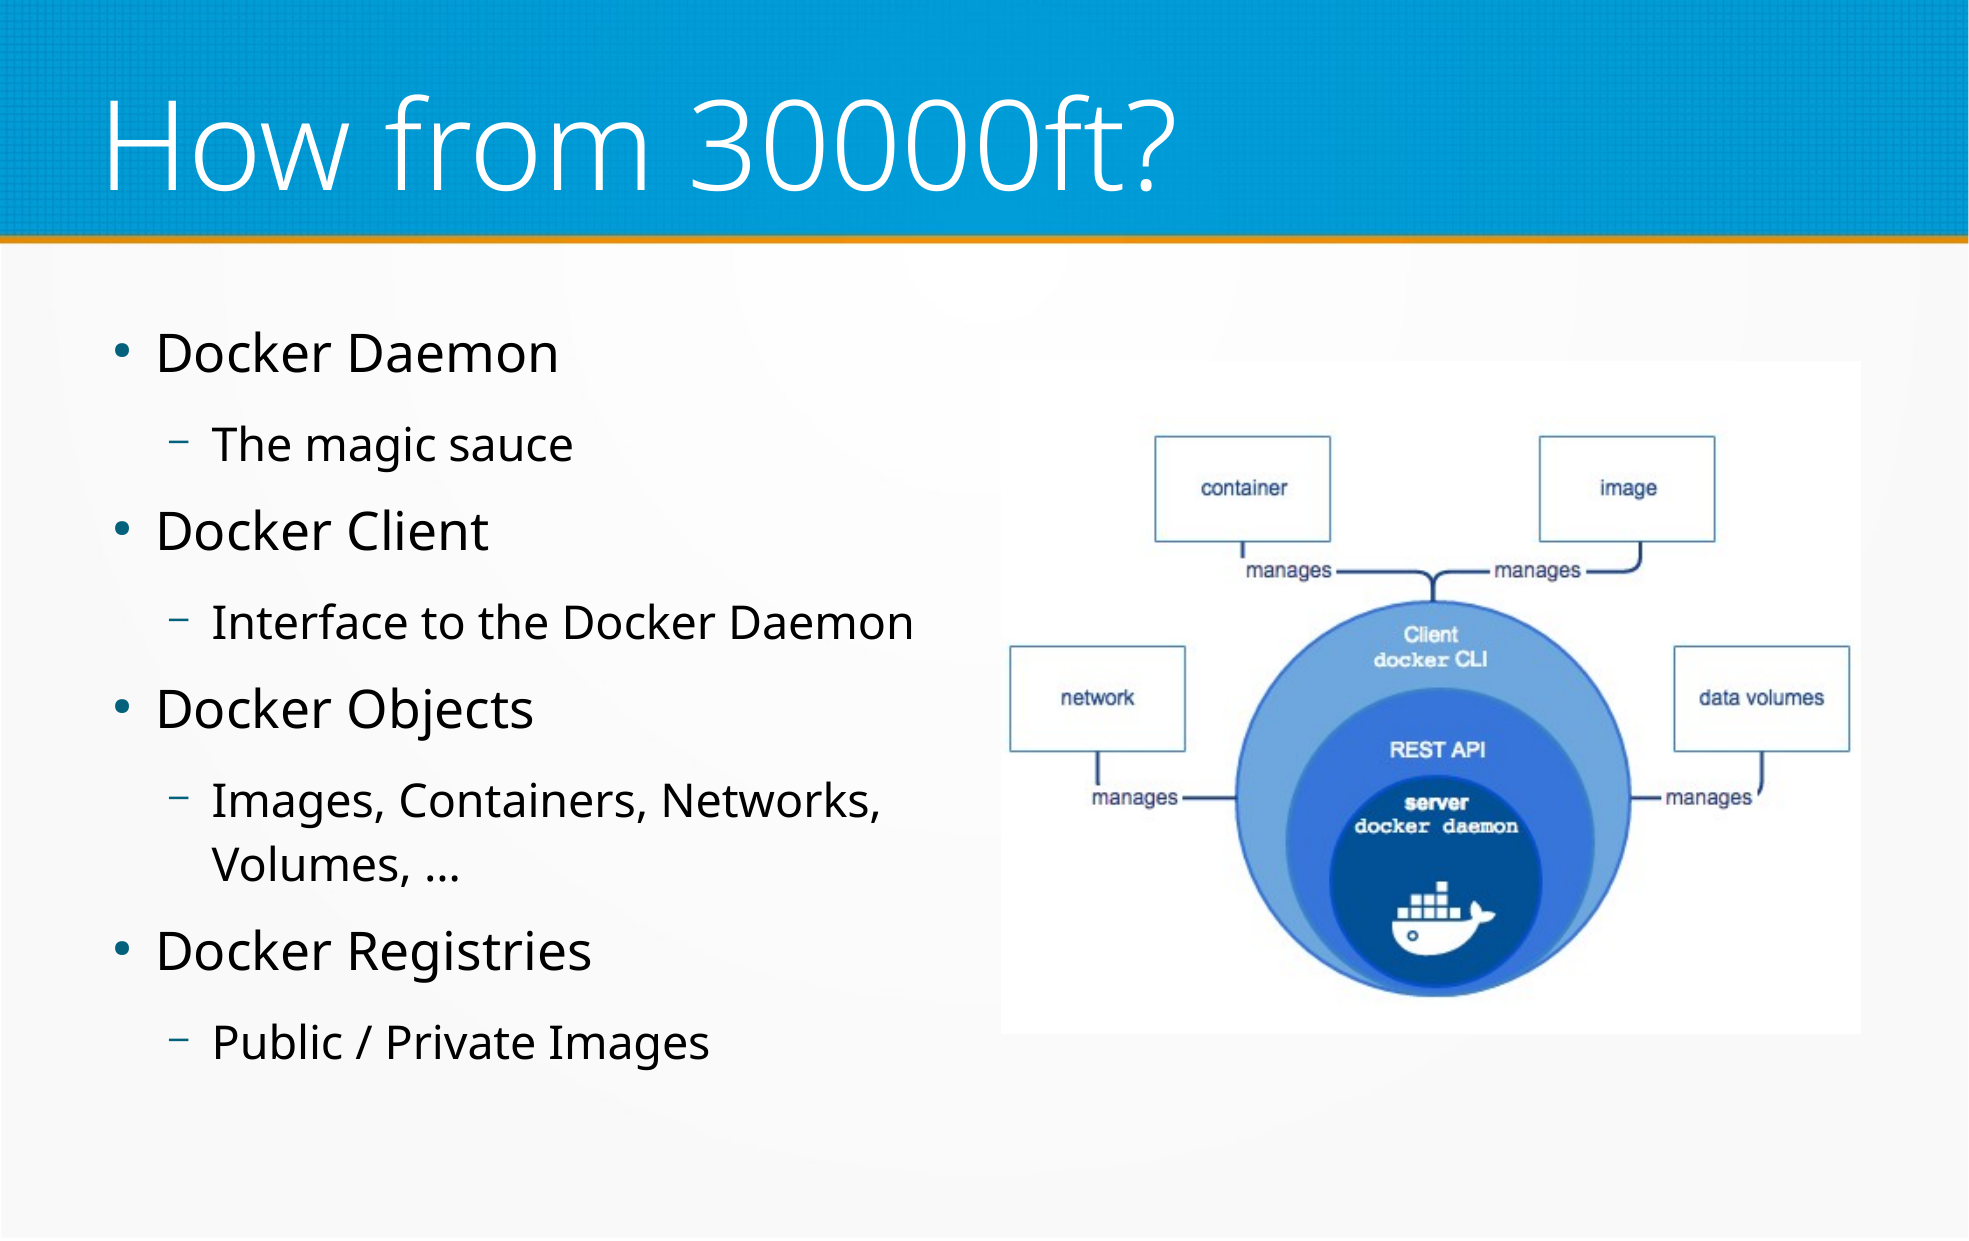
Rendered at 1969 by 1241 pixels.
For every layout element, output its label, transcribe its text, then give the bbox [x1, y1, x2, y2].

list Docker Daemon The magic sauce Docker Client Interface to the Docker Daemon Docker Objects Images, Containers, Networks, Volumes, … Docker Registries Public / Private Images [98, 315, 958, 1081]
picture [0, 233, 1969, 1241]
title How from 30000ft? [98, 19, 1870, 227]
